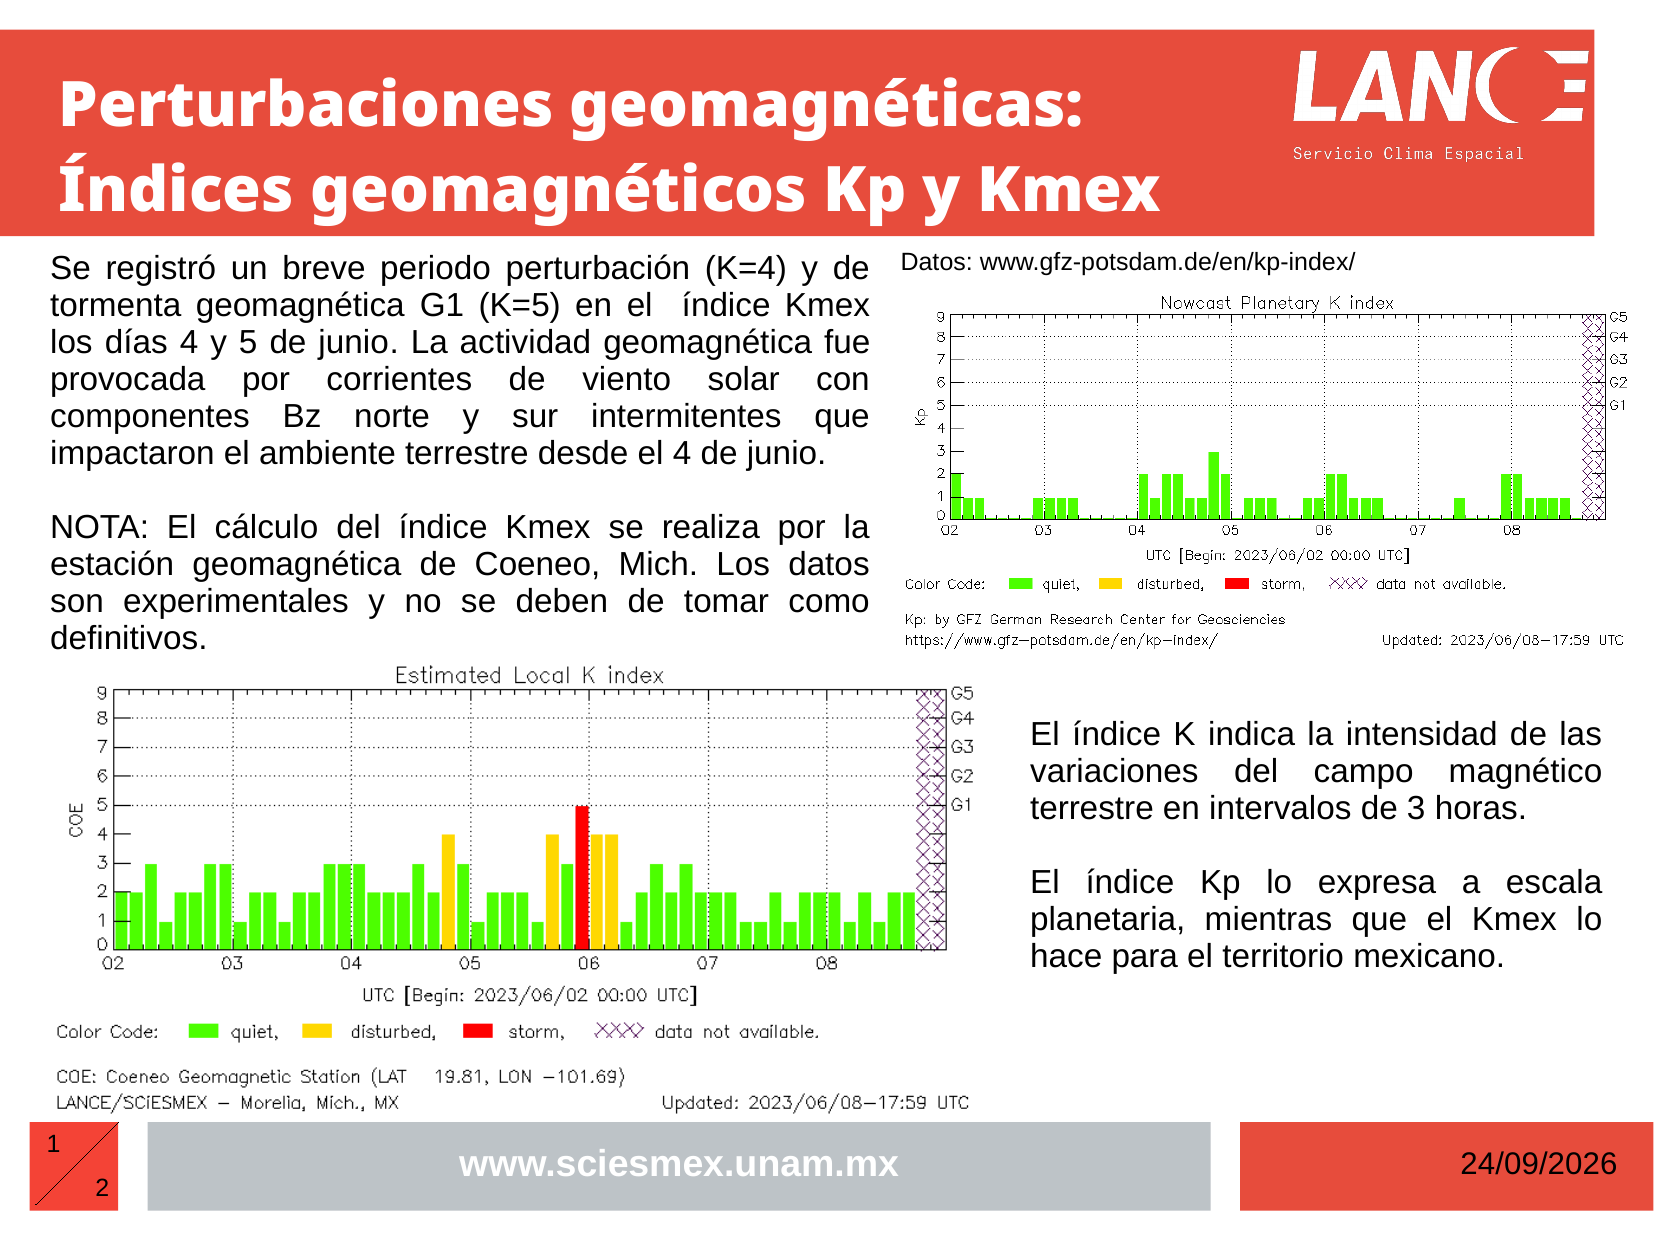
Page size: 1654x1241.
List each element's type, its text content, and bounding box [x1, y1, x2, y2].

picture [47, 277, 1642, 1116]
text_box Datos: www.gfz-potsdam.de/en/kp-index/ [885, 240, 1654, 284]
text_box www.sciesmex.unam.mx [153, 1122, 1205, 1205]
text_box 08/06/2023 [1424, 1122, 1654, 1205]
text_box 2 [35, 1151, 125, 1209]
picture [1293, 47, 1589, 162]
text_box <número> [31, 1122, 176, 1170]
title Perturbaciones geomagnéticas: Índices geomagnéticos Kp y Kmex [59, 59, 1312, 207]
text_box El índice K indica la intensidad de las variaciones del campo magnético terrestre en intervalos de 3 horas. El índice Kp lo expresa a escala planetaria, mientras que el Kmex lo hace para el territorio mexicano. [1015, 707, 1619, 1052]
text_box Se registró un breve periodo perturbación (K=4) y de tormenta geomagnética G1 (K=5) en el índice Kmex los días 4 y 5 de junio. La actividad geomagnética fue provocada por corrientes de viento solar con componentes Bz norte y sur intermitentes que impactaron el ambiente terrestre desde el 4 de junio. NOTA: El cálculo del índice Kmex se realiza por la estación geomagnética de Coeneo, Mich. Los datos son experimentales y no se deben de tomar como definitivos. [35, 242, 886, 739]
